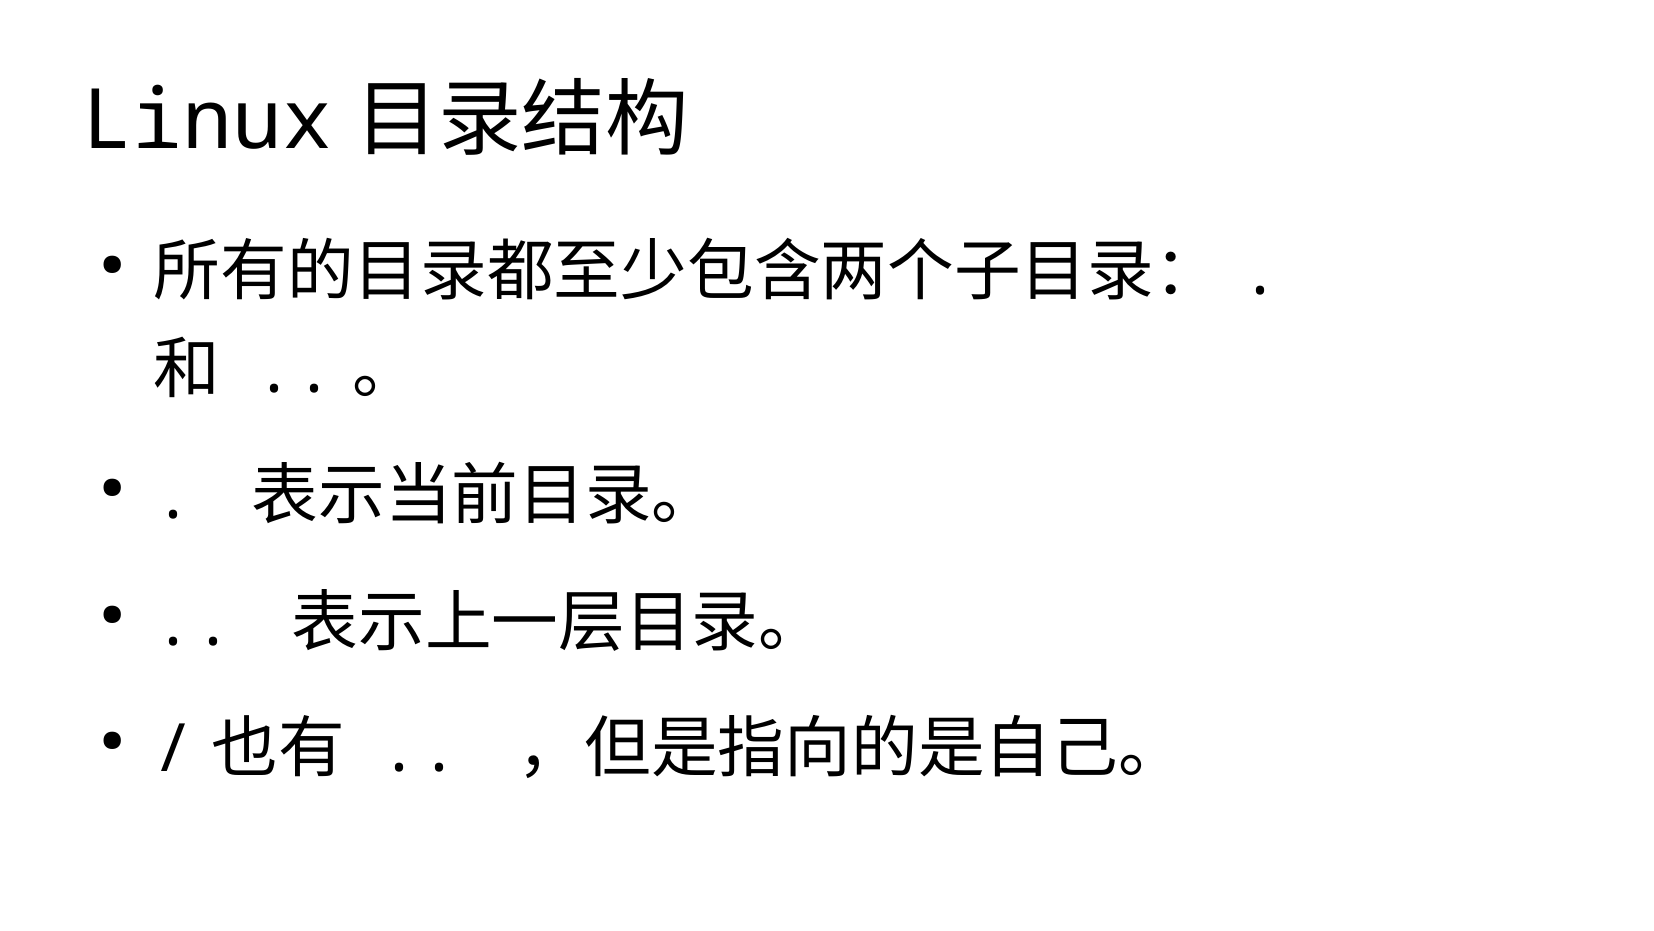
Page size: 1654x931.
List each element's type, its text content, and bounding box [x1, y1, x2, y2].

list 所有的目录都至少包含两个子目录：. 和 ..。 . 表示当前目录。 .. 表示上一层目录。 /也有 .. ，但是指向的是自己。 [82, 217, 1571, 792]
title Linux目录结构 [82, 37, 1571, 189]
